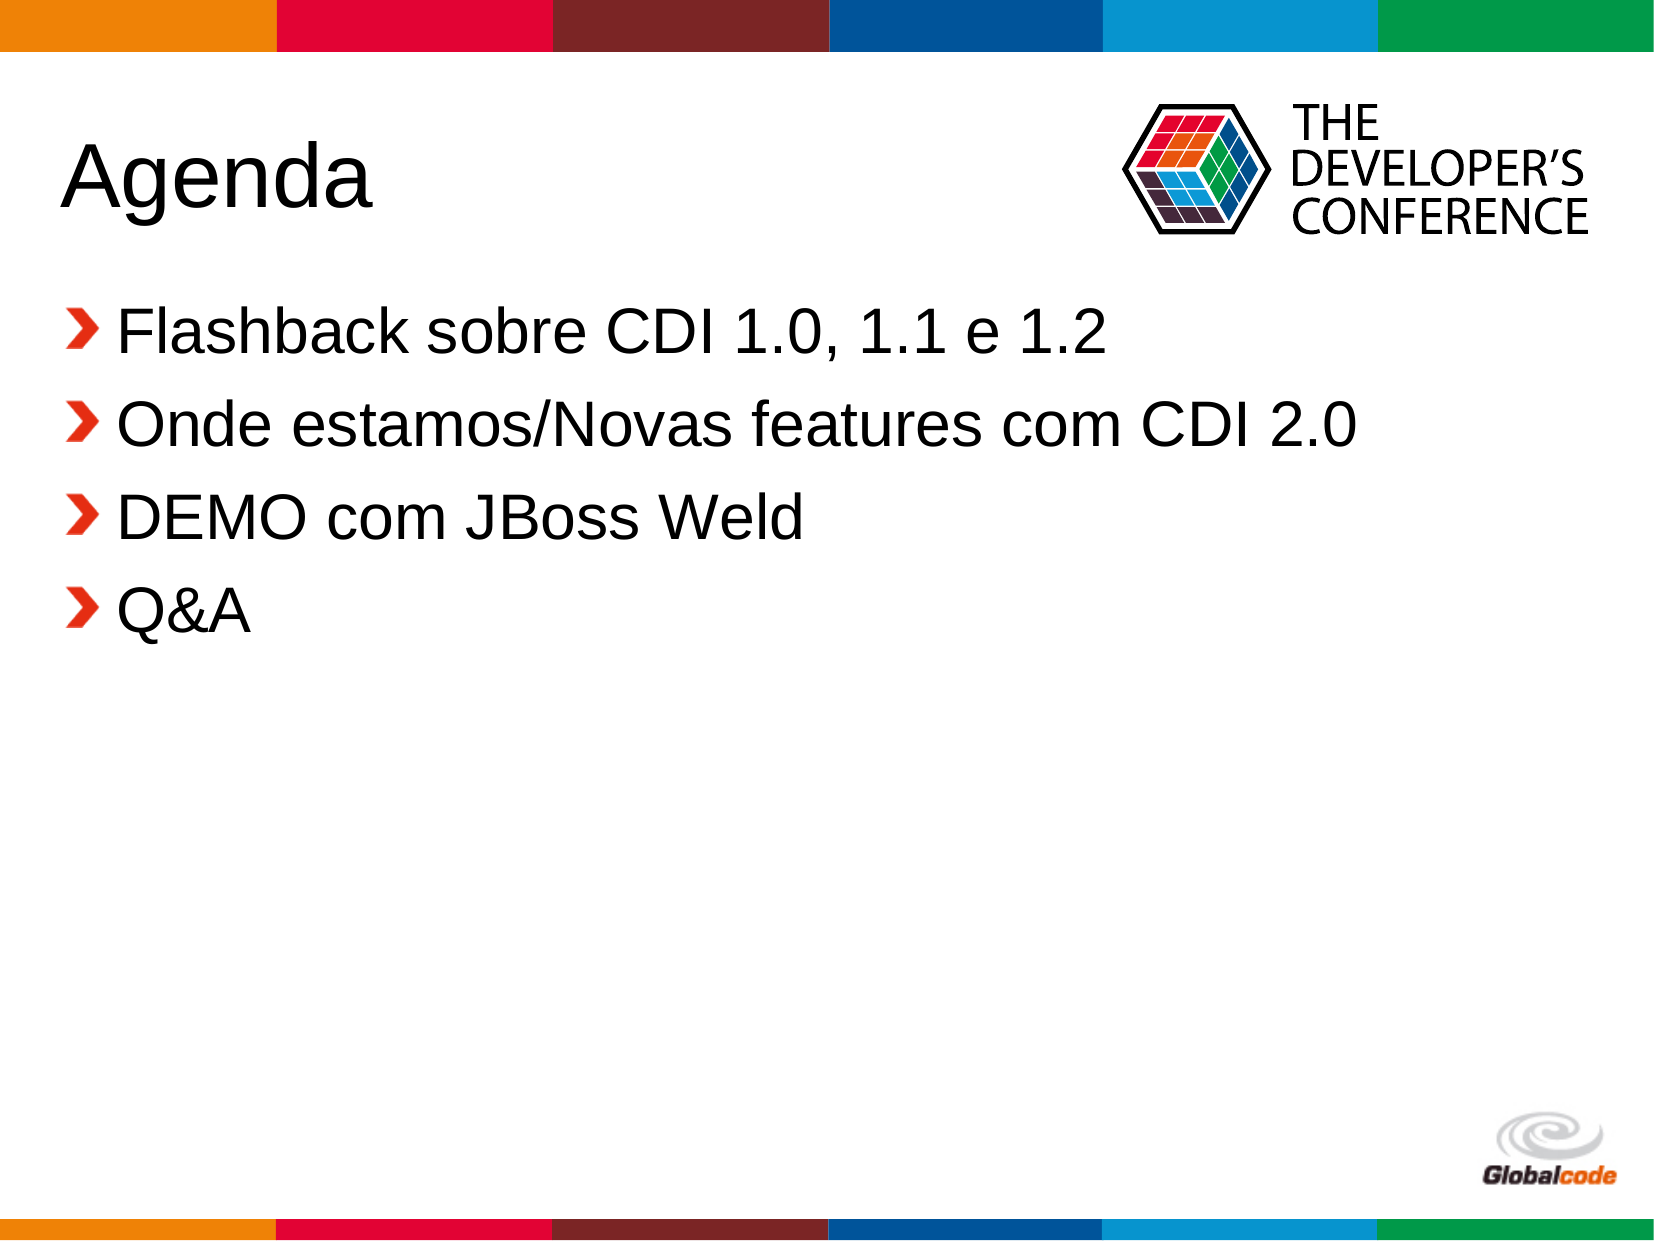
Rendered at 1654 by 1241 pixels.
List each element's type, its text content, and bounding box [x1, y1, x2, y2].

title Agenda [45, 87, 1075, 256]
picture [1464, 1062, 1638, 1219]
list Flashback sobre CDI 1.0, 1.1 e 1.2 Onde estamos/Novas features com CDI 2.0 DEMO com JBoss Weld Q&A [45, 281, 1609, 1102]
